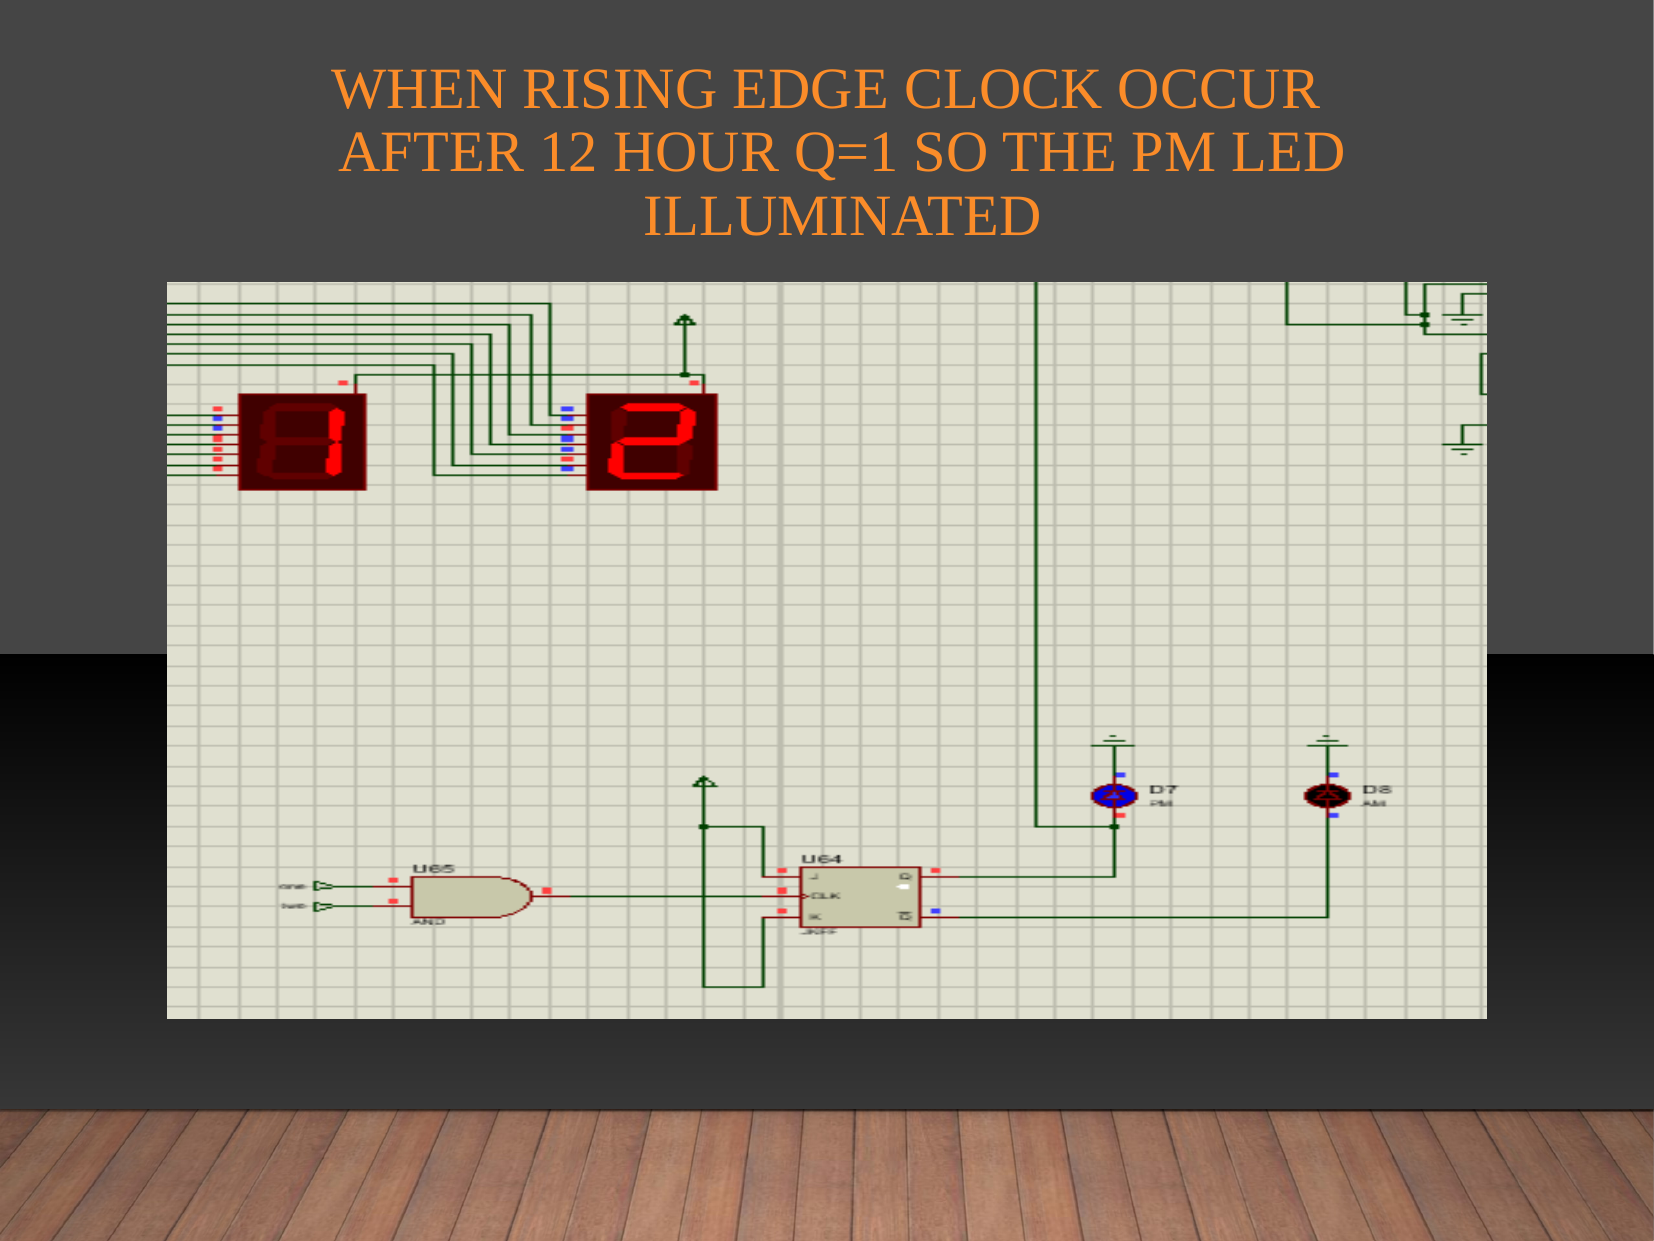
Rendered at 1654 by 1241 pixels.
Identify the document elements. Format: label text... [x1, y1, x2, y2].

picture [167, 282, 1487, 1019]
title When rising edge clock occur after 12 hour Q=1 so the PM led illuminated [0, 49, 1489, 257]
